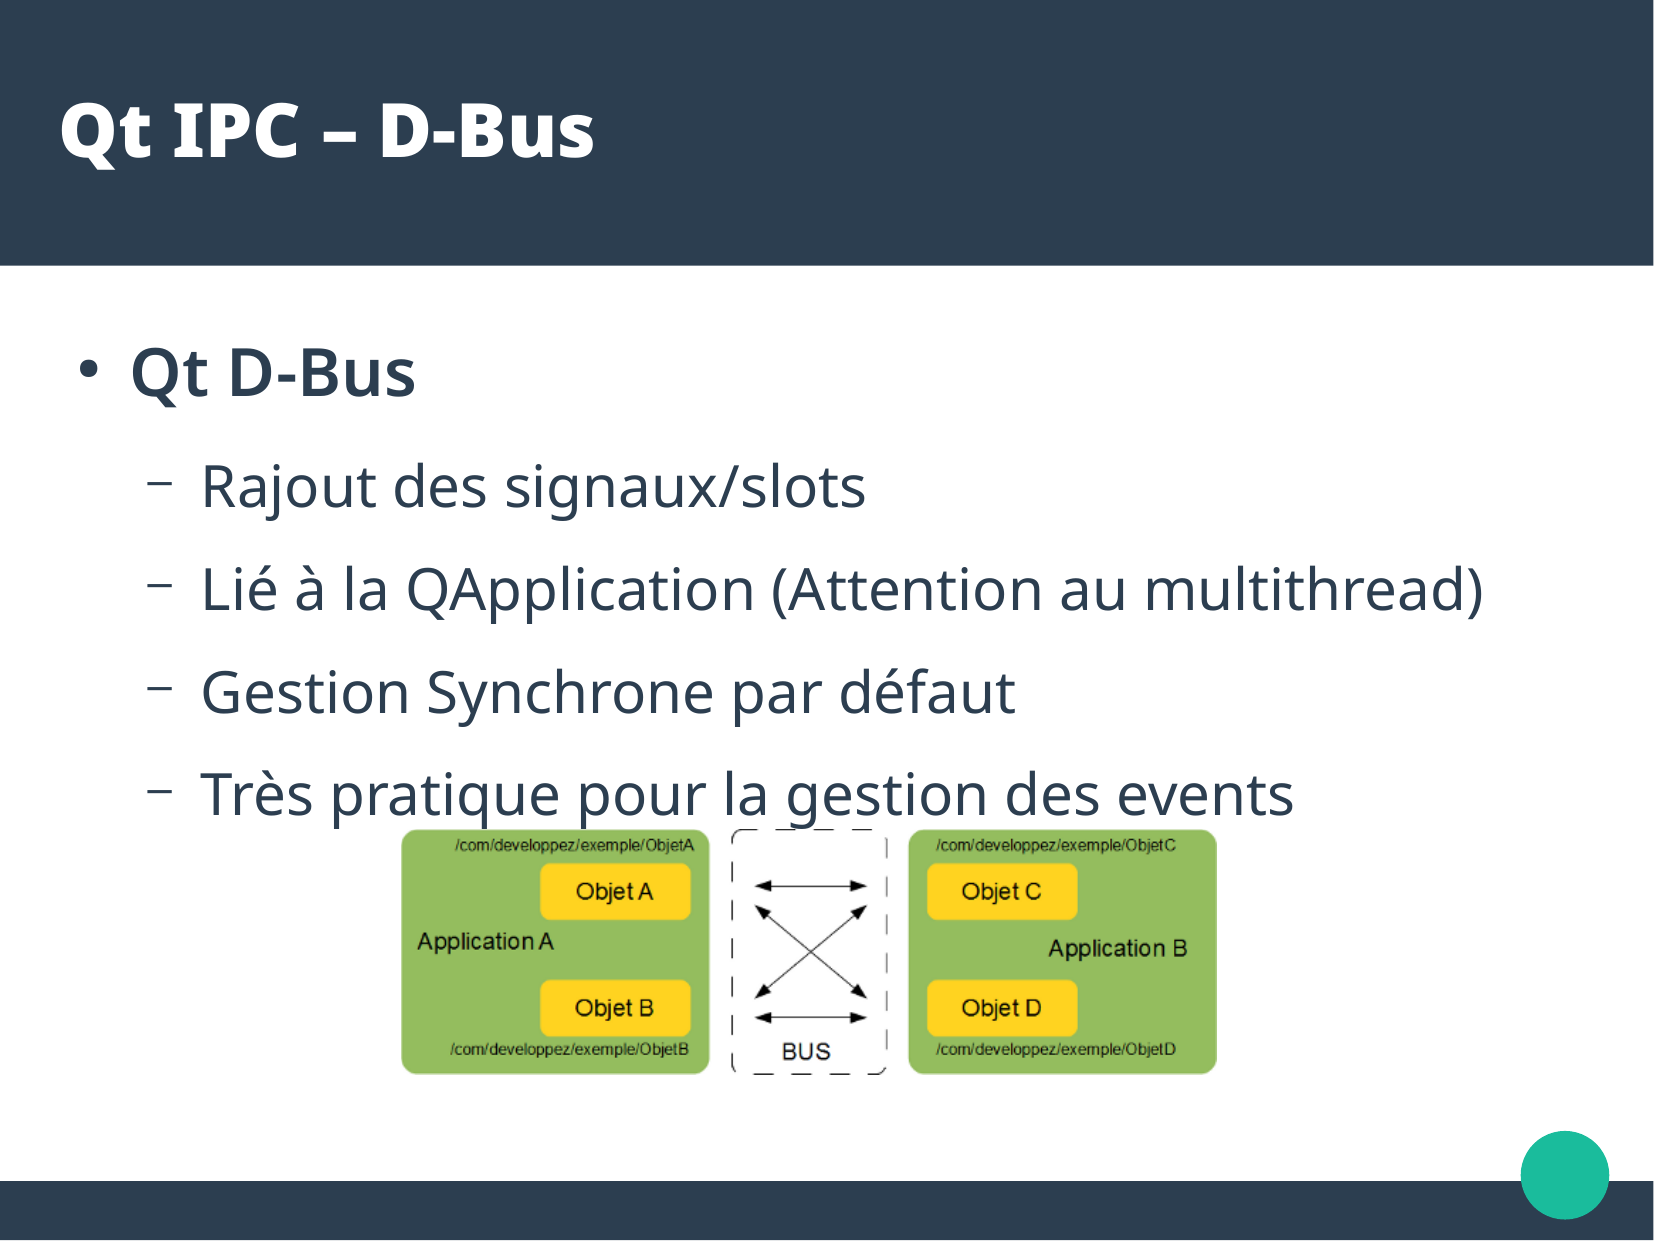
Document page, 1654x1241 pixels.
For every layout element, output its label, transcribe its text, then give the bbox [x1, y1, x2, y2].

title Qt IPC – D-Bus [59, 49, 1595, 207]
picture [401, 829, 1217, 1075]
list Qt D-Bus Rajout des signaux/slots Lié à la QApplication (Attention au multithread) Gestion Synchrone par défaut Très pratique pour la gestion des events [59, 324, 1595, 1152]
